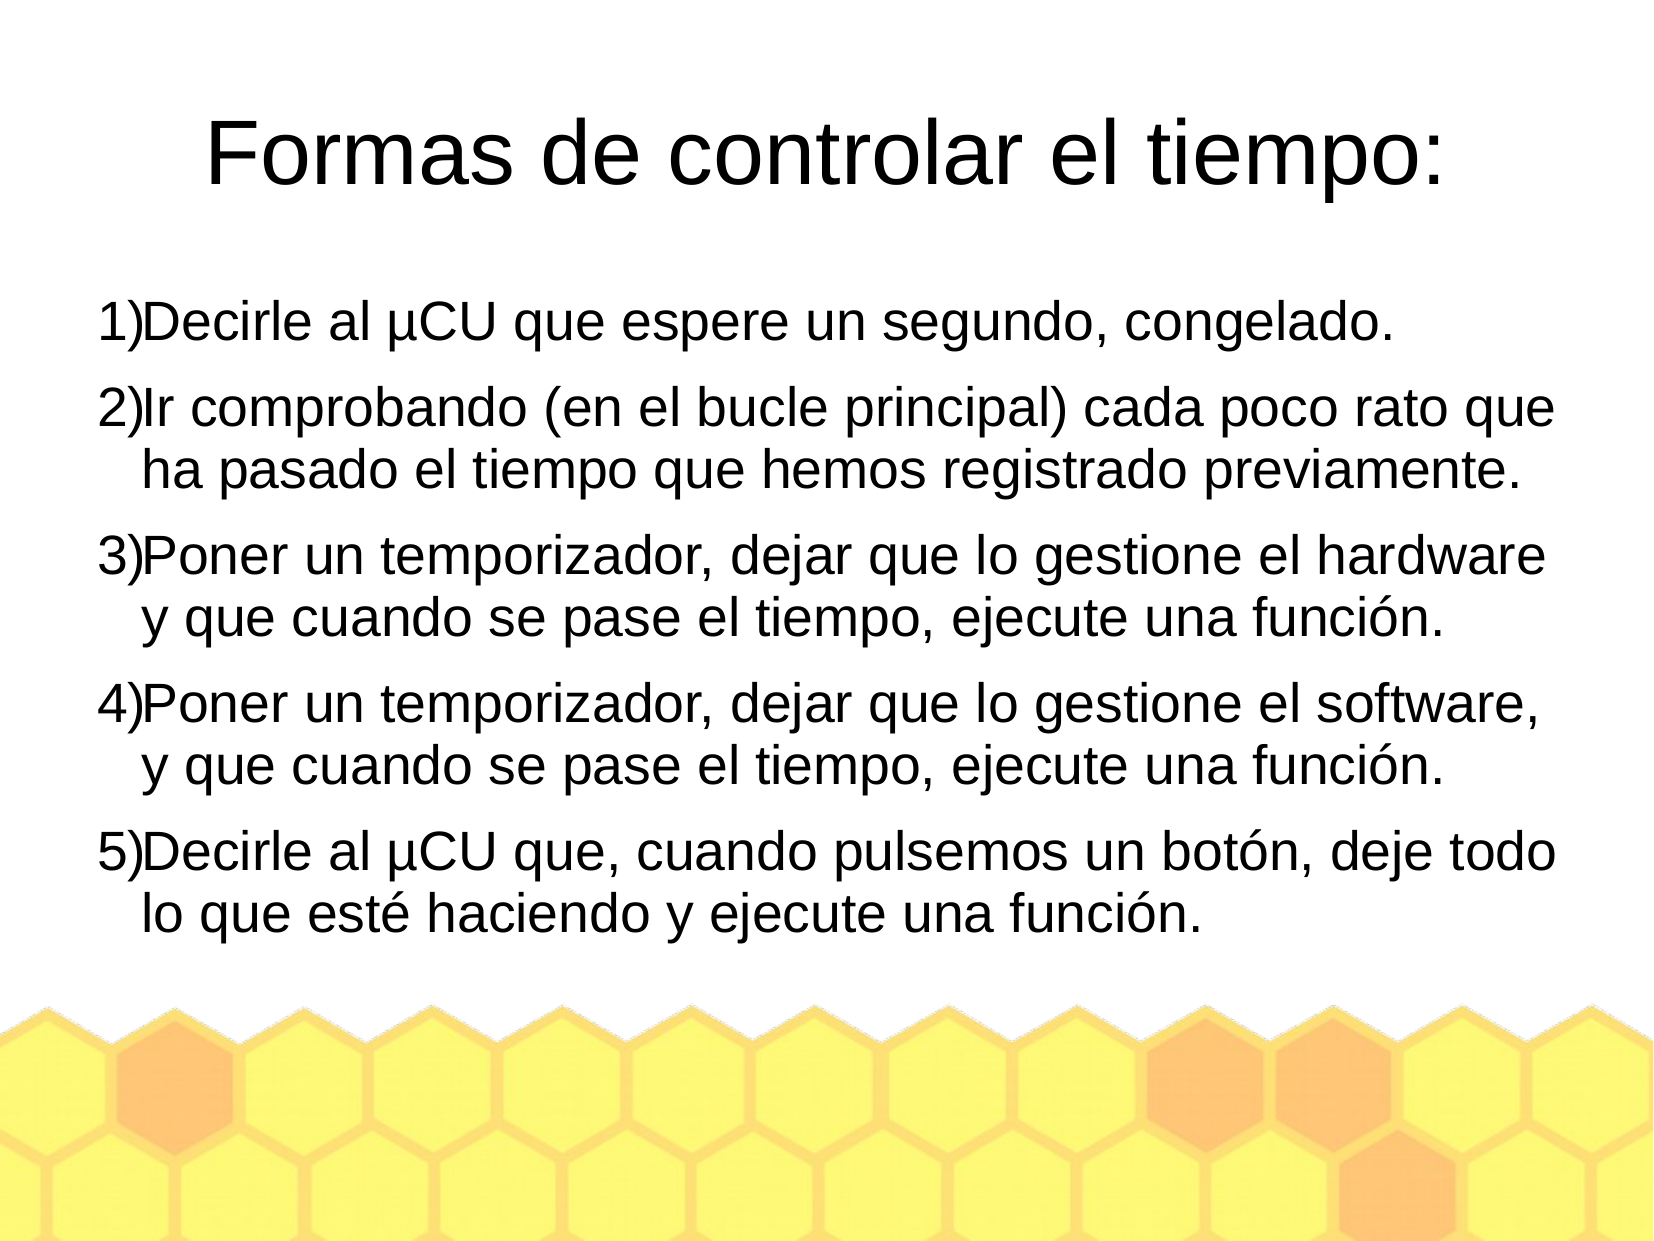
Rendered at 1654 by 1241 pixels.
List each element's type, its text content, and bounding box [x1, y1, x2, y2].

picture [0, 1001, 1654, 1241]
list Decirle al µCU que espere un segundo, congelado. Ir comprobando (en el bucle principal) cada poco rato que ha pasado el tiempo que hemos registrado previamente. Poner un temporizador, dejar que lo gestione el hardware y que cuando se pase el tiempo, ejecute una función. Poner un temporizador, dejar que lo gestione el software, y que cuando se pase el tiempo, ejecute una función. Decirle al µCU que, cuando pulsemos un botón, deje todo lo que esté haciendo y ejecute una función. [82, 290, 1571, 1010]
title Formas de controlar el tiempo: [82, 49, 1571, 257]
